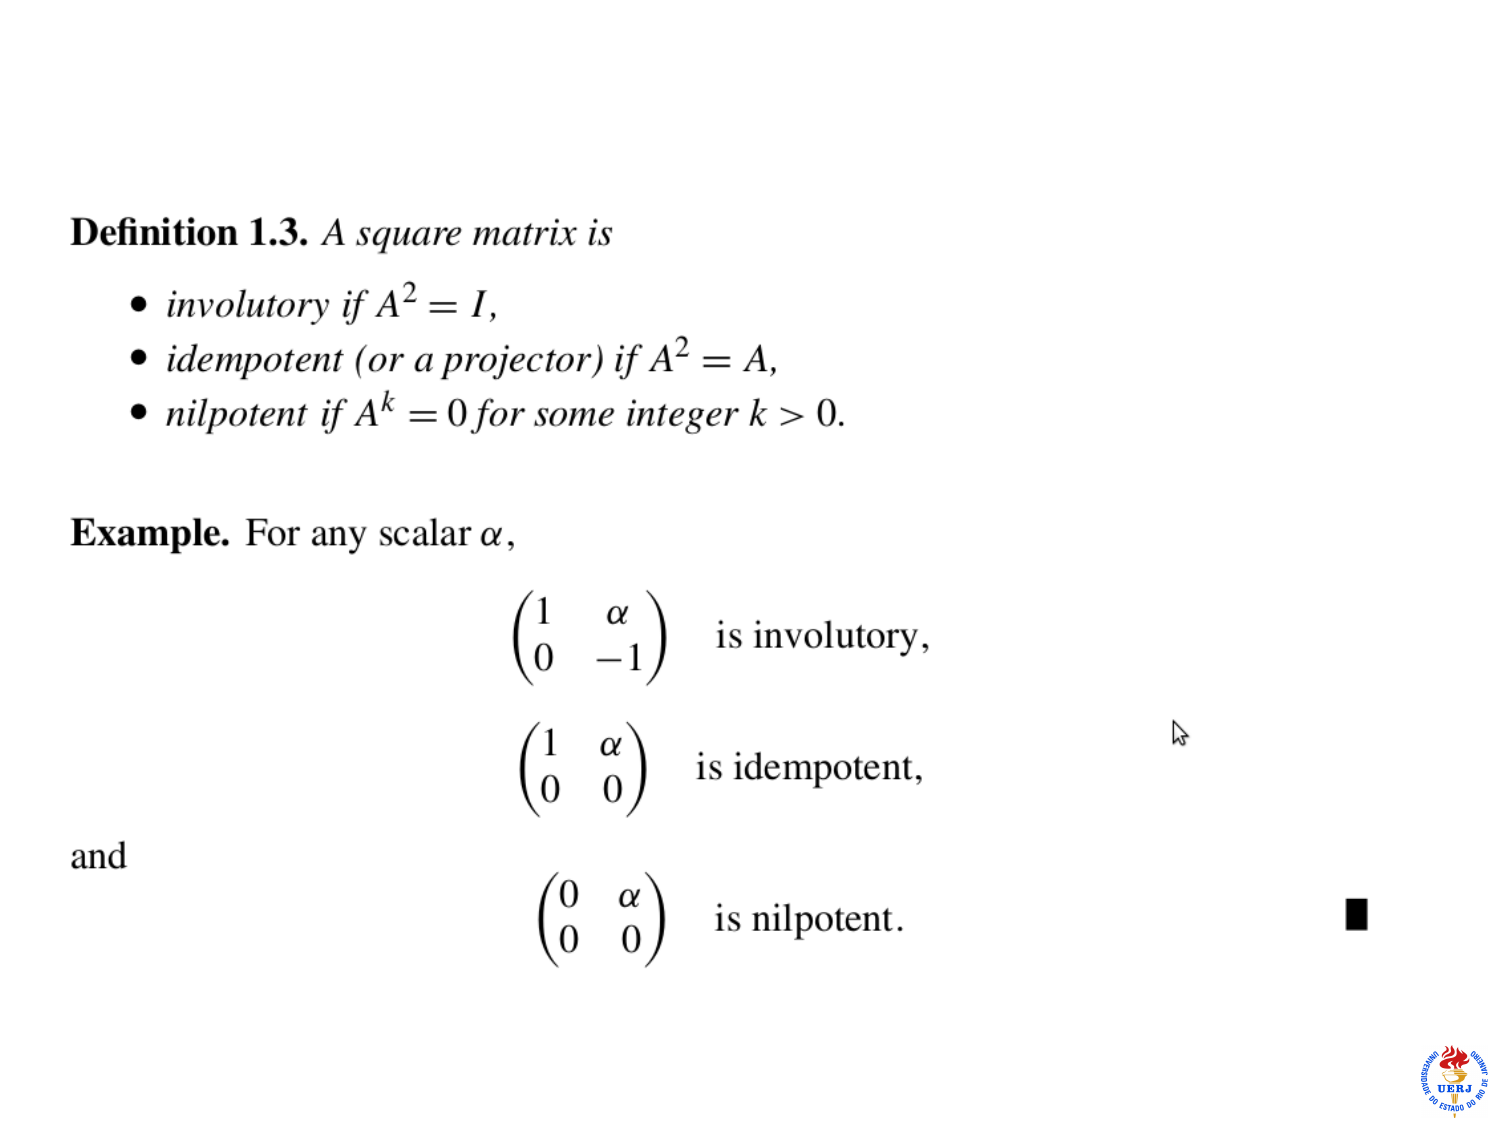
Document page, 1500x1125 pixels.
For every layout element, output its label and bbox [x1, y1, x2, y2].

picture [1421, 1045, 1488, 1118]
picture [0, 172, 1485, 1004]
